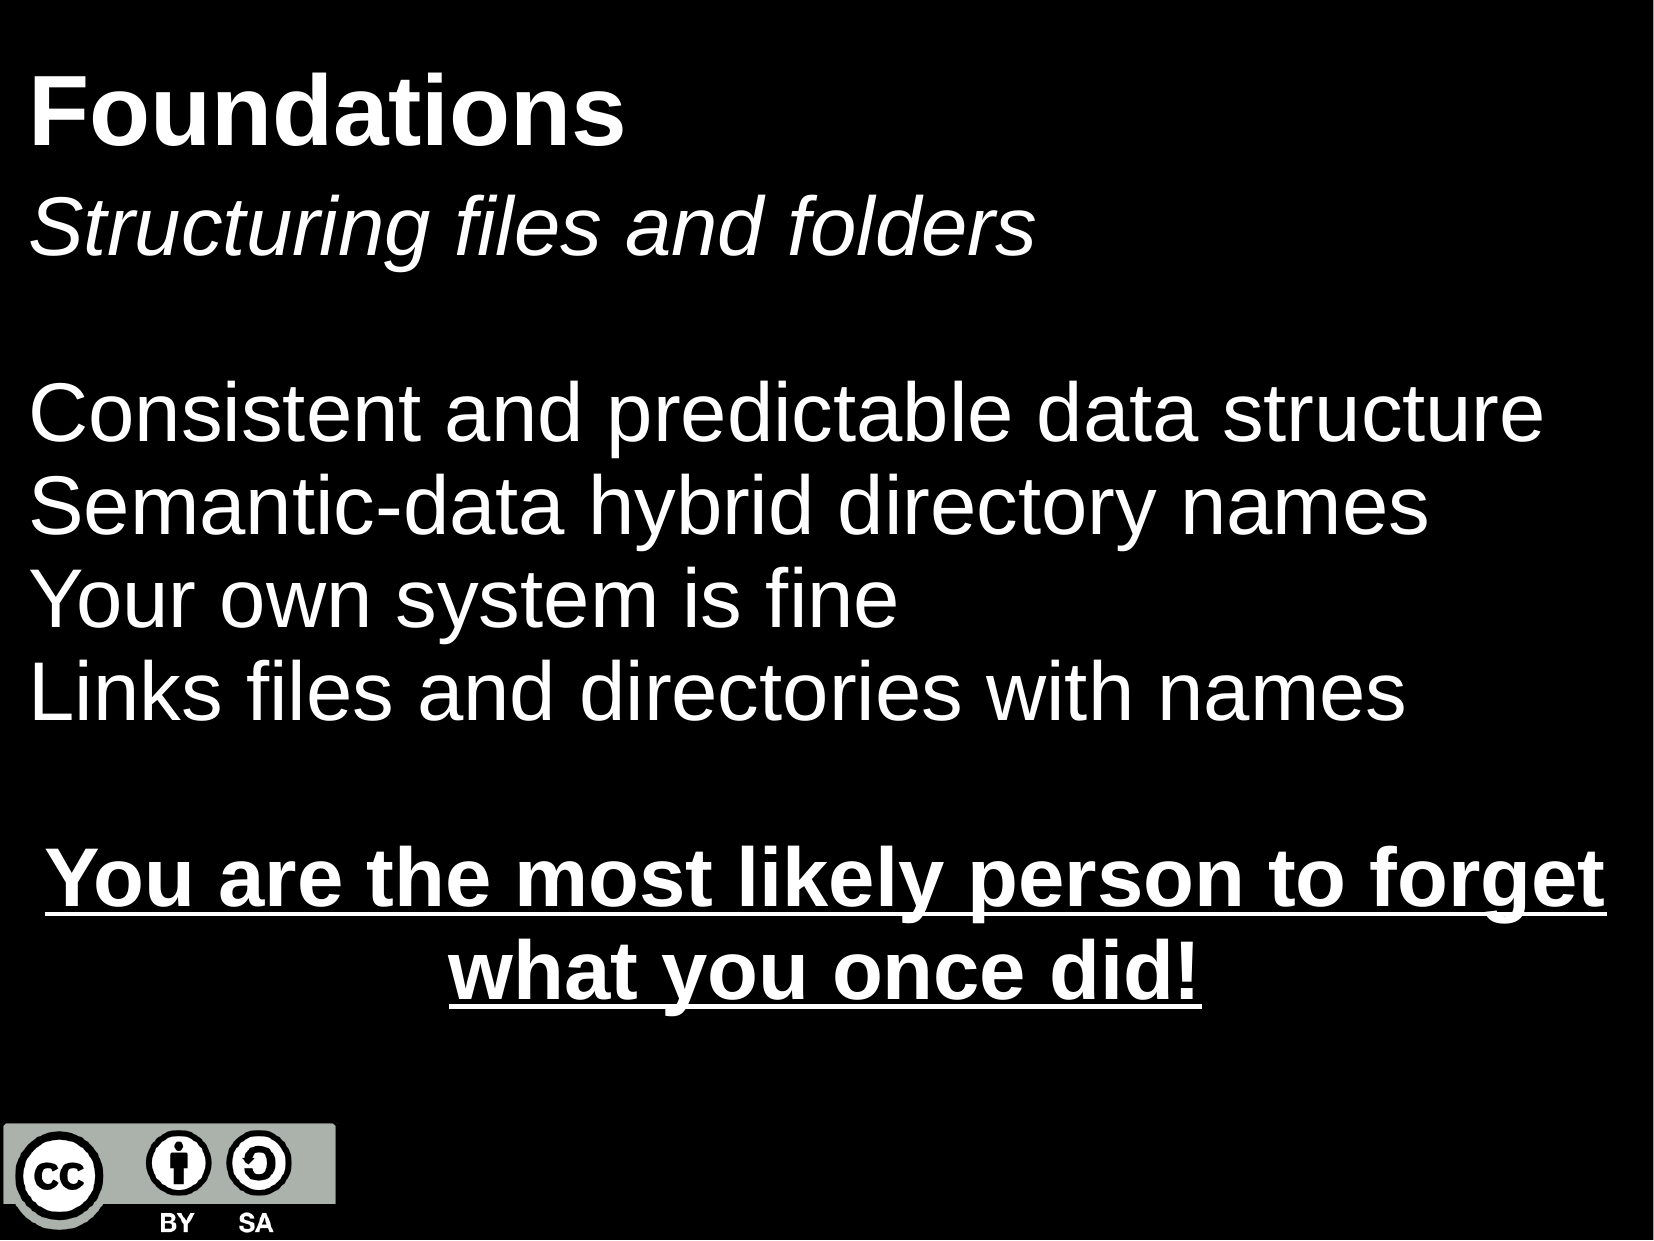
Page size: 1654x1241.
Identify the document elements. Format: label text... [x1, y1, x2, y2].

text_box Foundations Structuring files and folders Consistent and predictable data structure Semantic-data hybrid directory names Your own system is fine Links files and directories with names You are the most likely person to forget what you once did! [28, 53, 1623, 1019]
picture [0, 1120, 338, 1239]
